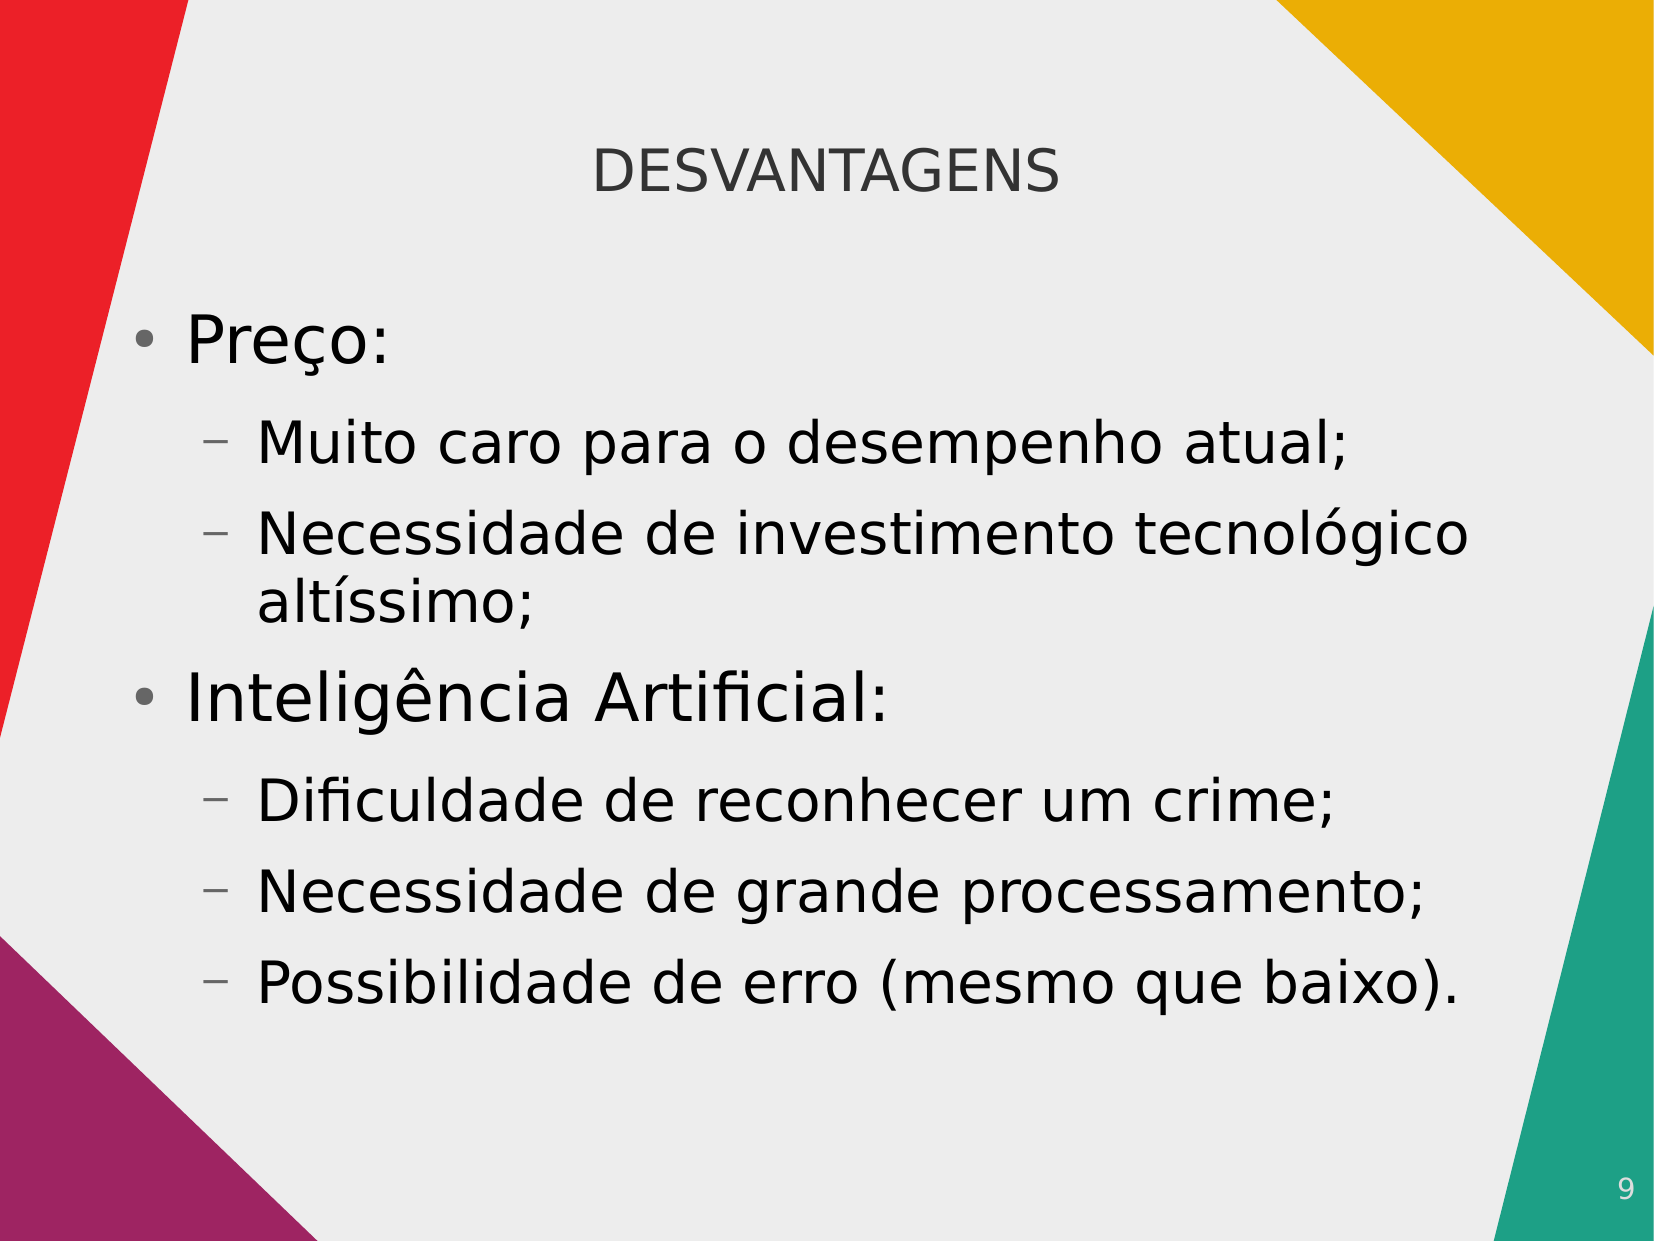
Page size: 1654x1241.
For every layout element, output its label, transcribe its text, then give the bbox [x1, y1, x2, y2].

list Preço: Muito caro para o desempenho atual; Necessidade de investimento tecnológico altíssimo; Inteligência Artificial: Dificuldade de reconhecer um crime; Necessidade de grande processamento; Possibilidade de erro (mesmo que baixo). [114, 302, 1539, 1033]
title DESVANTAGENS [114, 73, 1539, 271]
